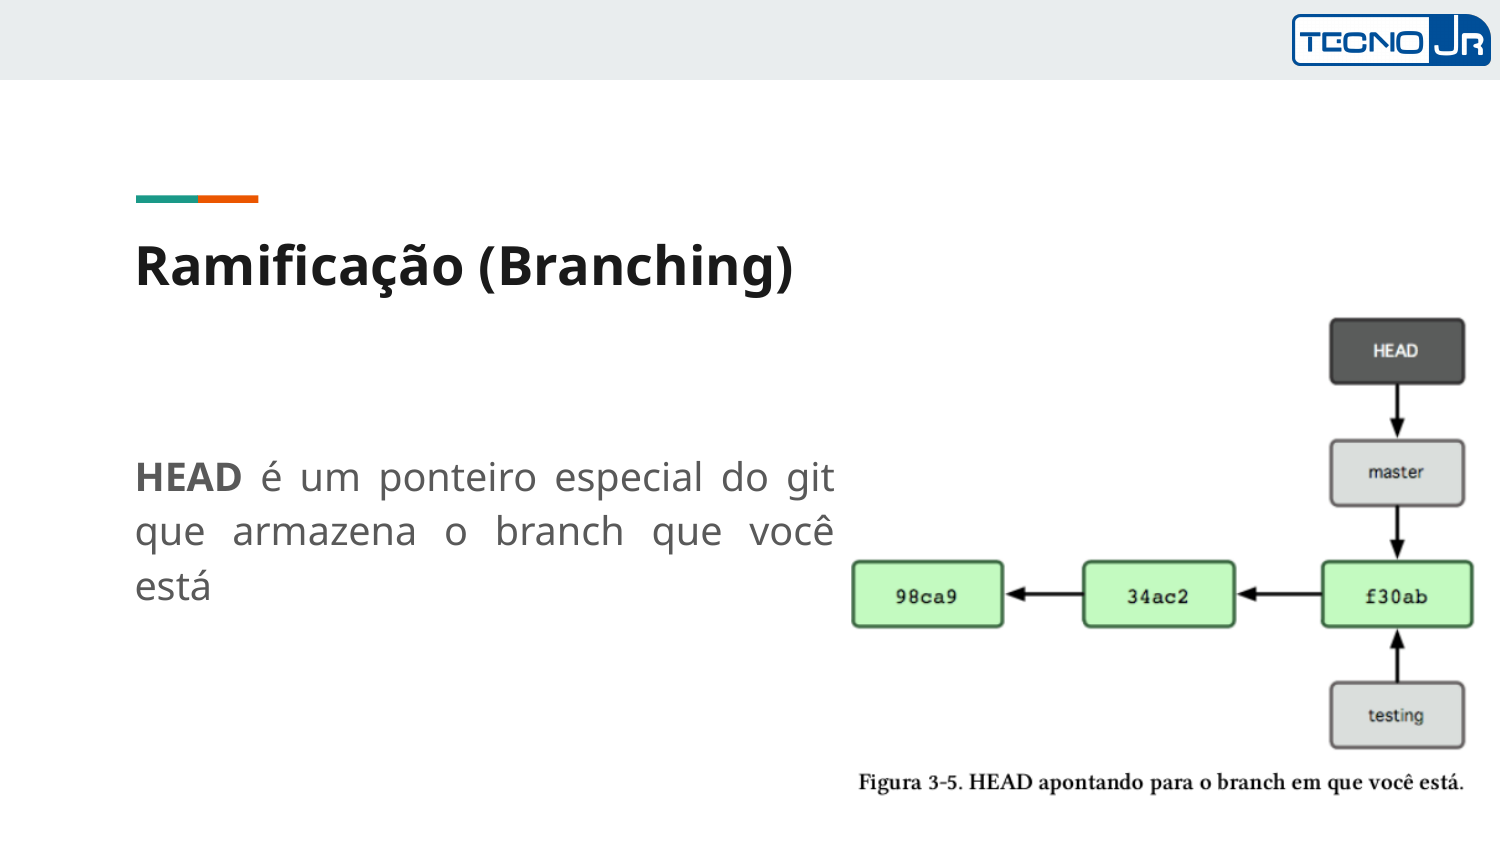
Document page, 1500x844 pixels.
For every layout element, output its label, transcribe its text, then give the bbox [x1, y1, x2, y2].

picture [1292, 14, 1491, 66]
title Ramificação (Branching) [119, 216, 1381, 305]
picture [850, 309, 1475, 798]
list HEAD é um ponteiro especial do git que armazena o branch que você está [119, 341, 850, 712]
